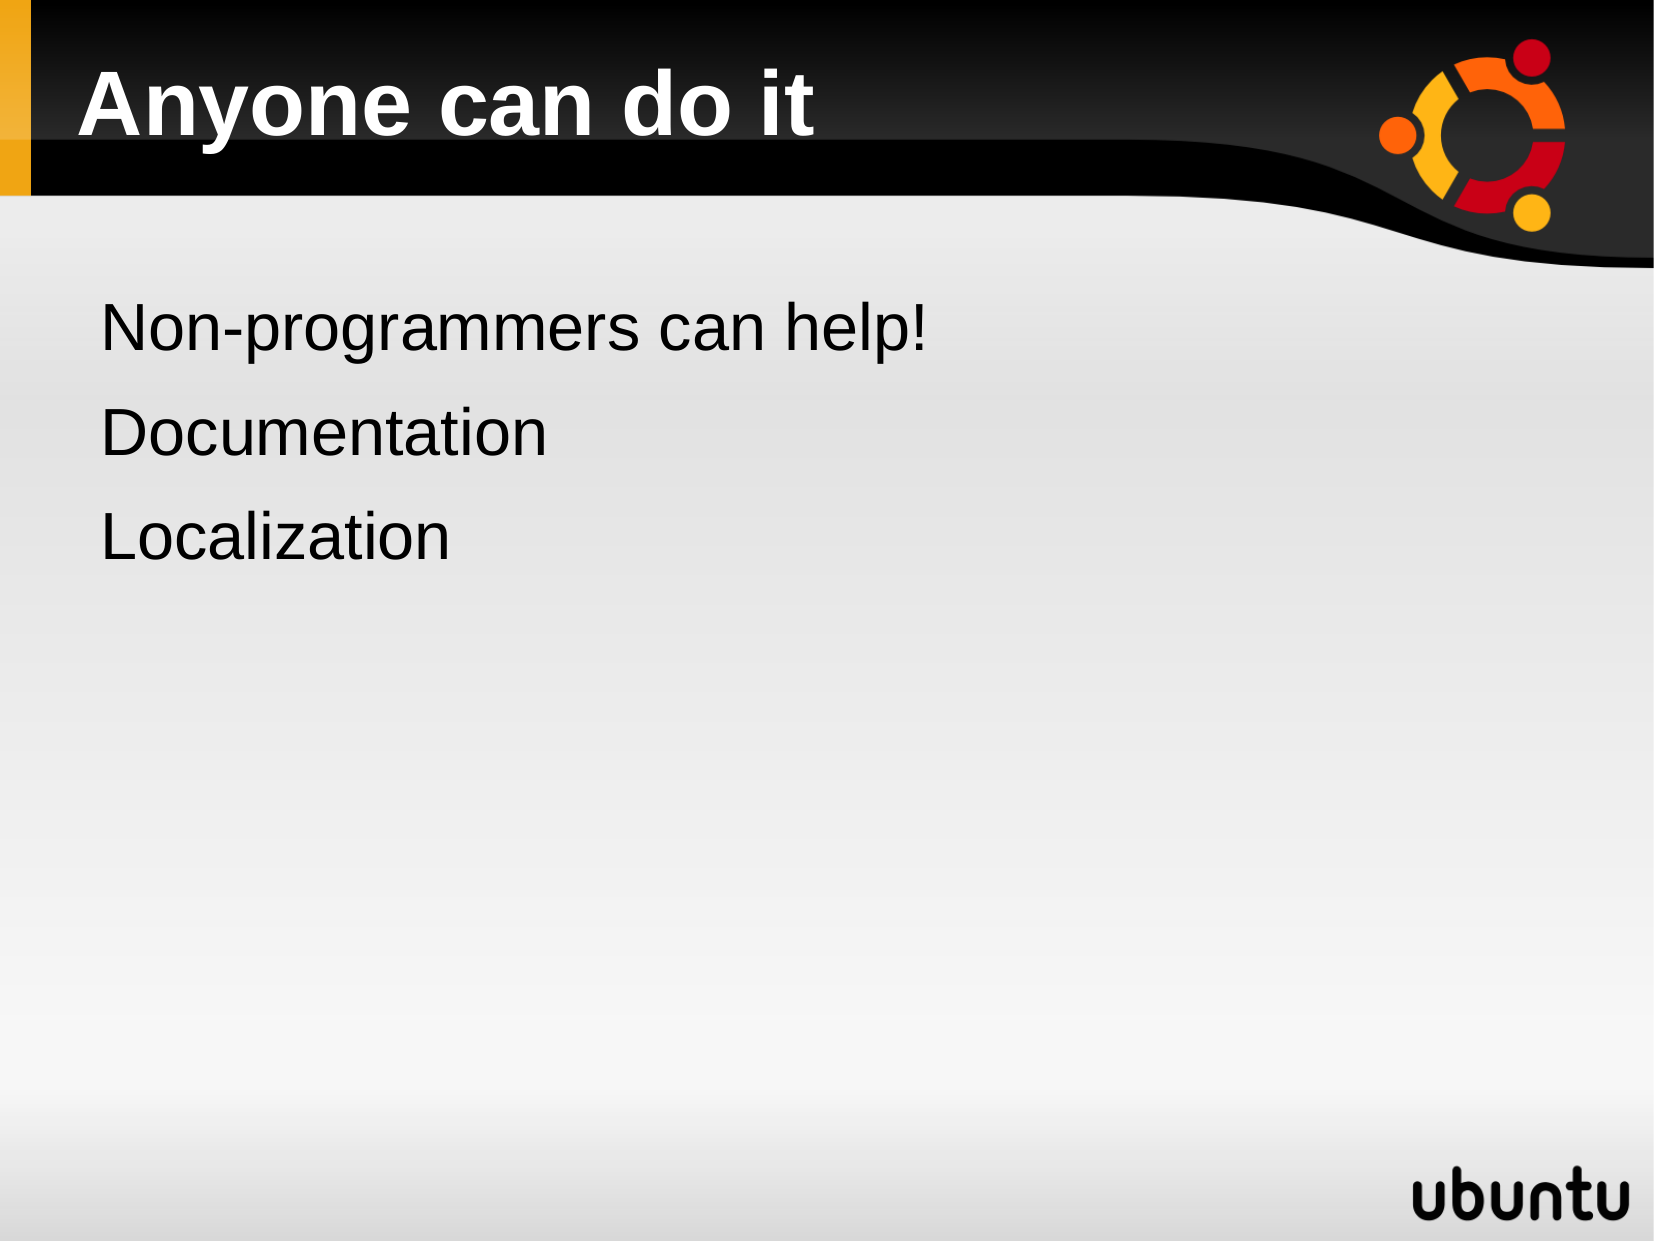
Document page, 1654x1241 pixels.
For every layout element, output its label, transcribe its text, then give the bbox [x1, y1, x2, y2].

picture [0, 0, 1654, 1241]
title Anyone can do it [76, 0, 1565, 208]
list Non-programmers can help! Documentation Localization [82, 290, 1571, 1109]
